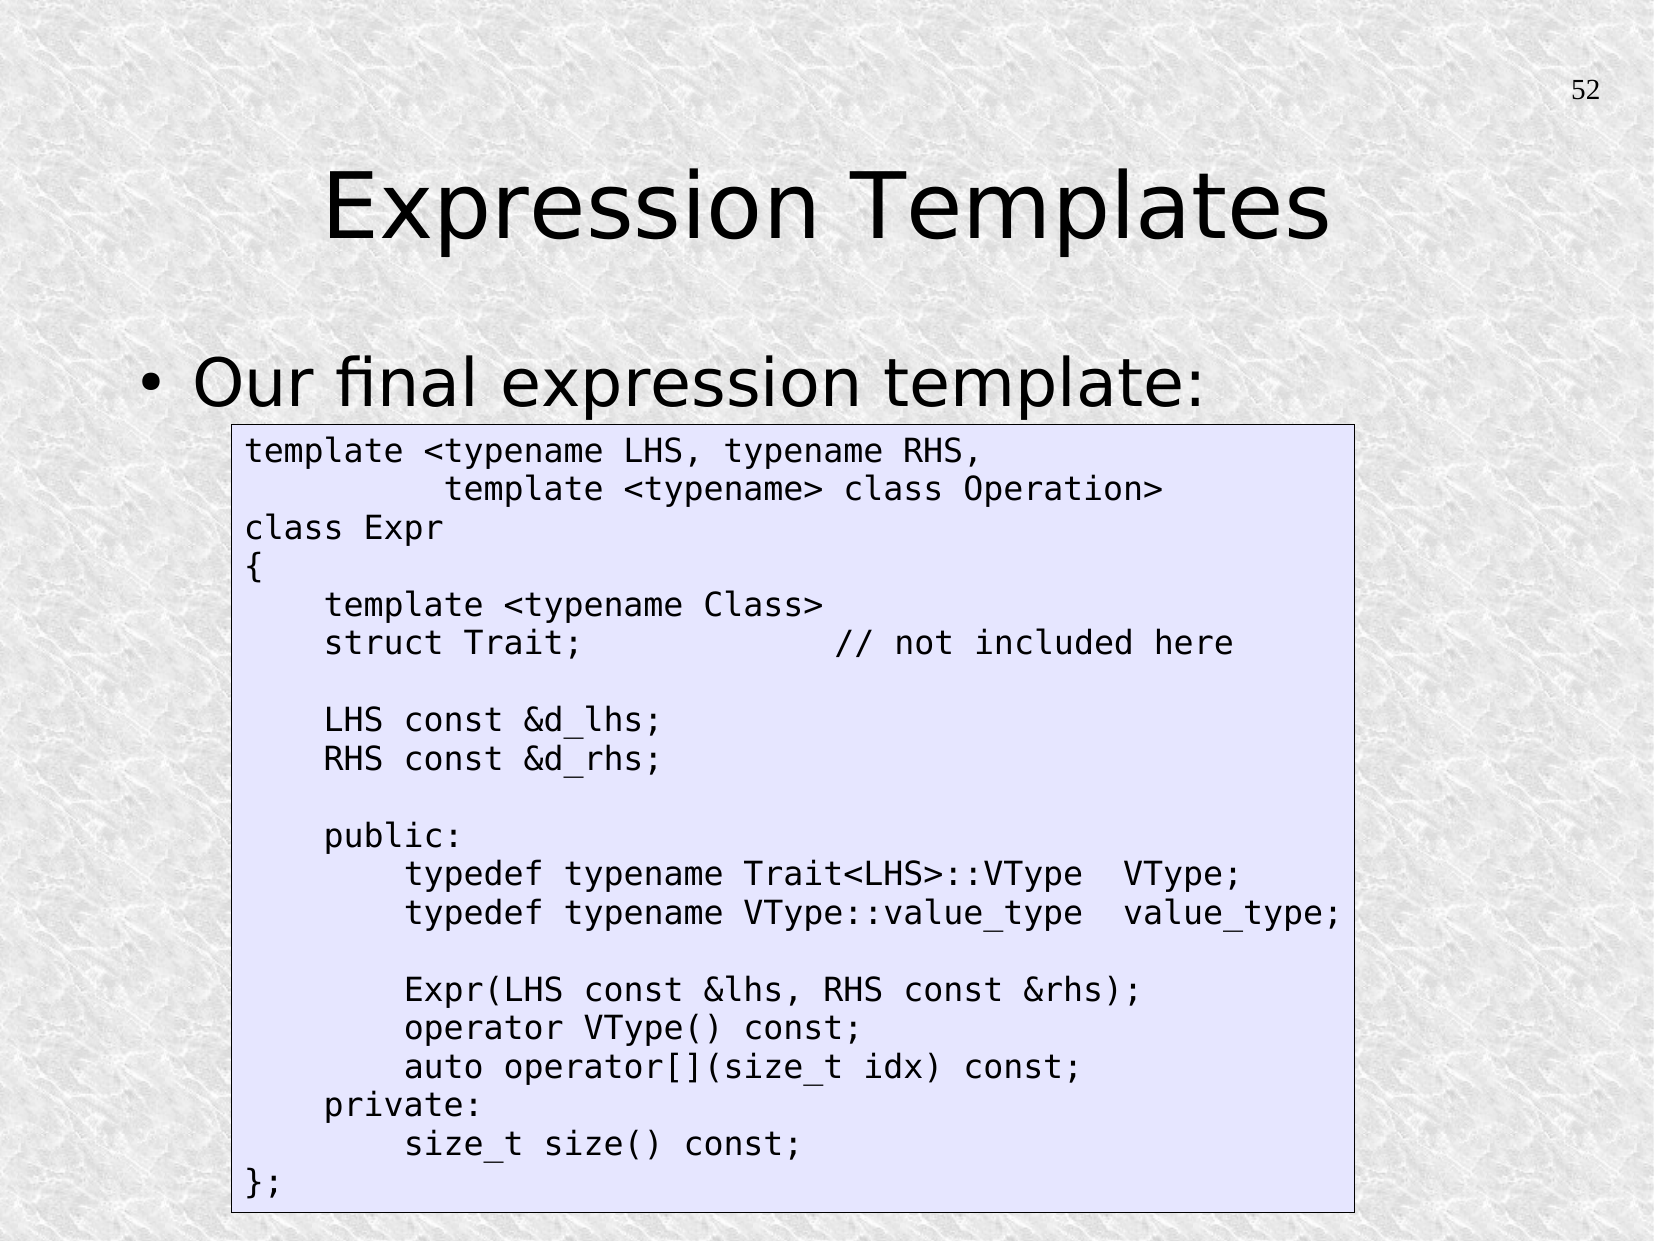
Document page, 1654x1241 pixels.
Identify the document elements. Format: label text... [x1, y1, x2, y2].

text_box template <typename LHS, typename RHS, template <typename> class Operation> class Expr { template <typename Class> struct Trait; // not included here LHS const &d_lhs; RHS const &d_rhs; public: typedef typename Trait<LHS>::VType VType; typedef typename VType::value_type value_type; Expr(LHS const &lhs, RHS const &rhs); operator VType() const; auto operator[](size_t idx) const; private: size_t size() const; }; [243, 431, 1344, 1241]
picture [0, 0, 1654, 1241]
list Our final expression template: [121, 344, 1567, 1127]
text_box [1344, 1127, 1355, 1213]
text_box [231, 1127, 243, 1213]
title Expression Templates [121, 102, 1534, 310]
